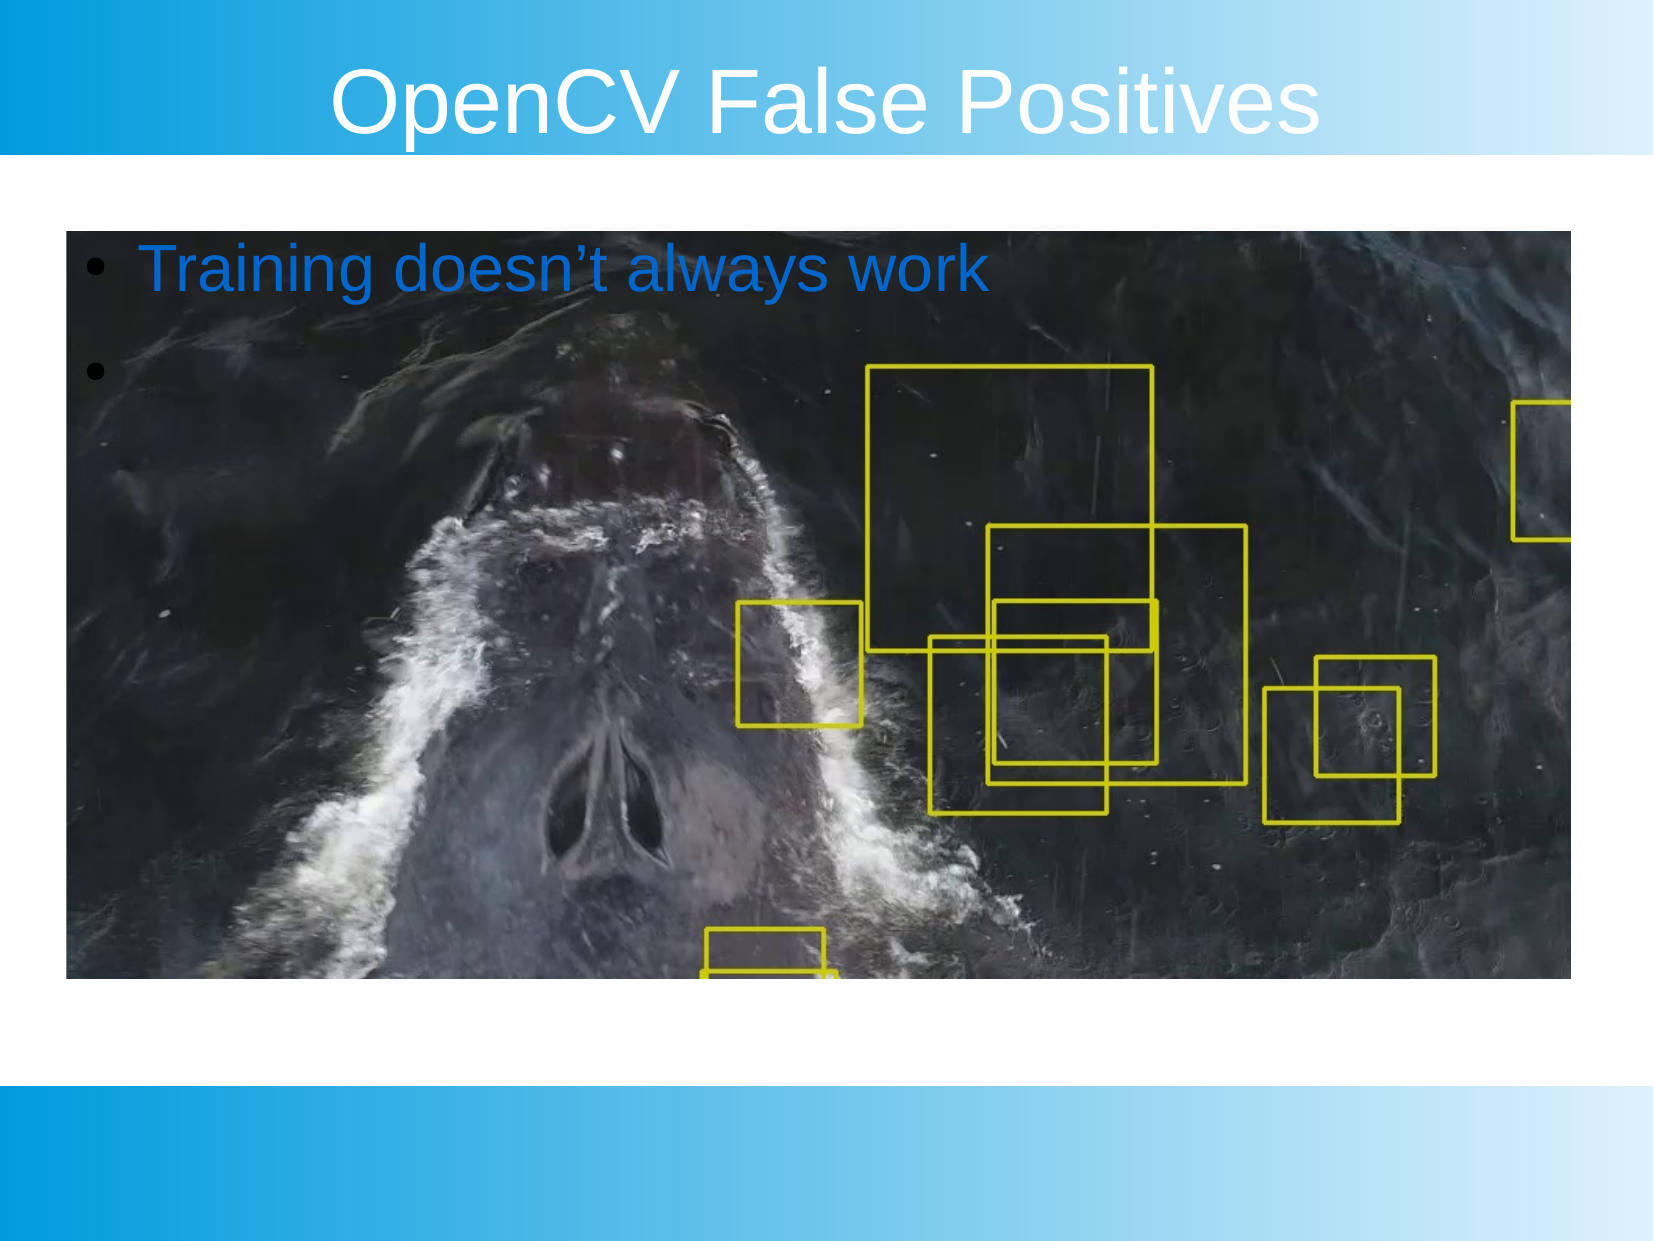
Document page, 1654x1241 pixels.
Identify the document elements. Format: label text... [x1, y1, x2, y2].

title OpenCV False Positives [82, 49, 1571, 155]
list Training doesn’t always work [66, 231, 1571, 979]
